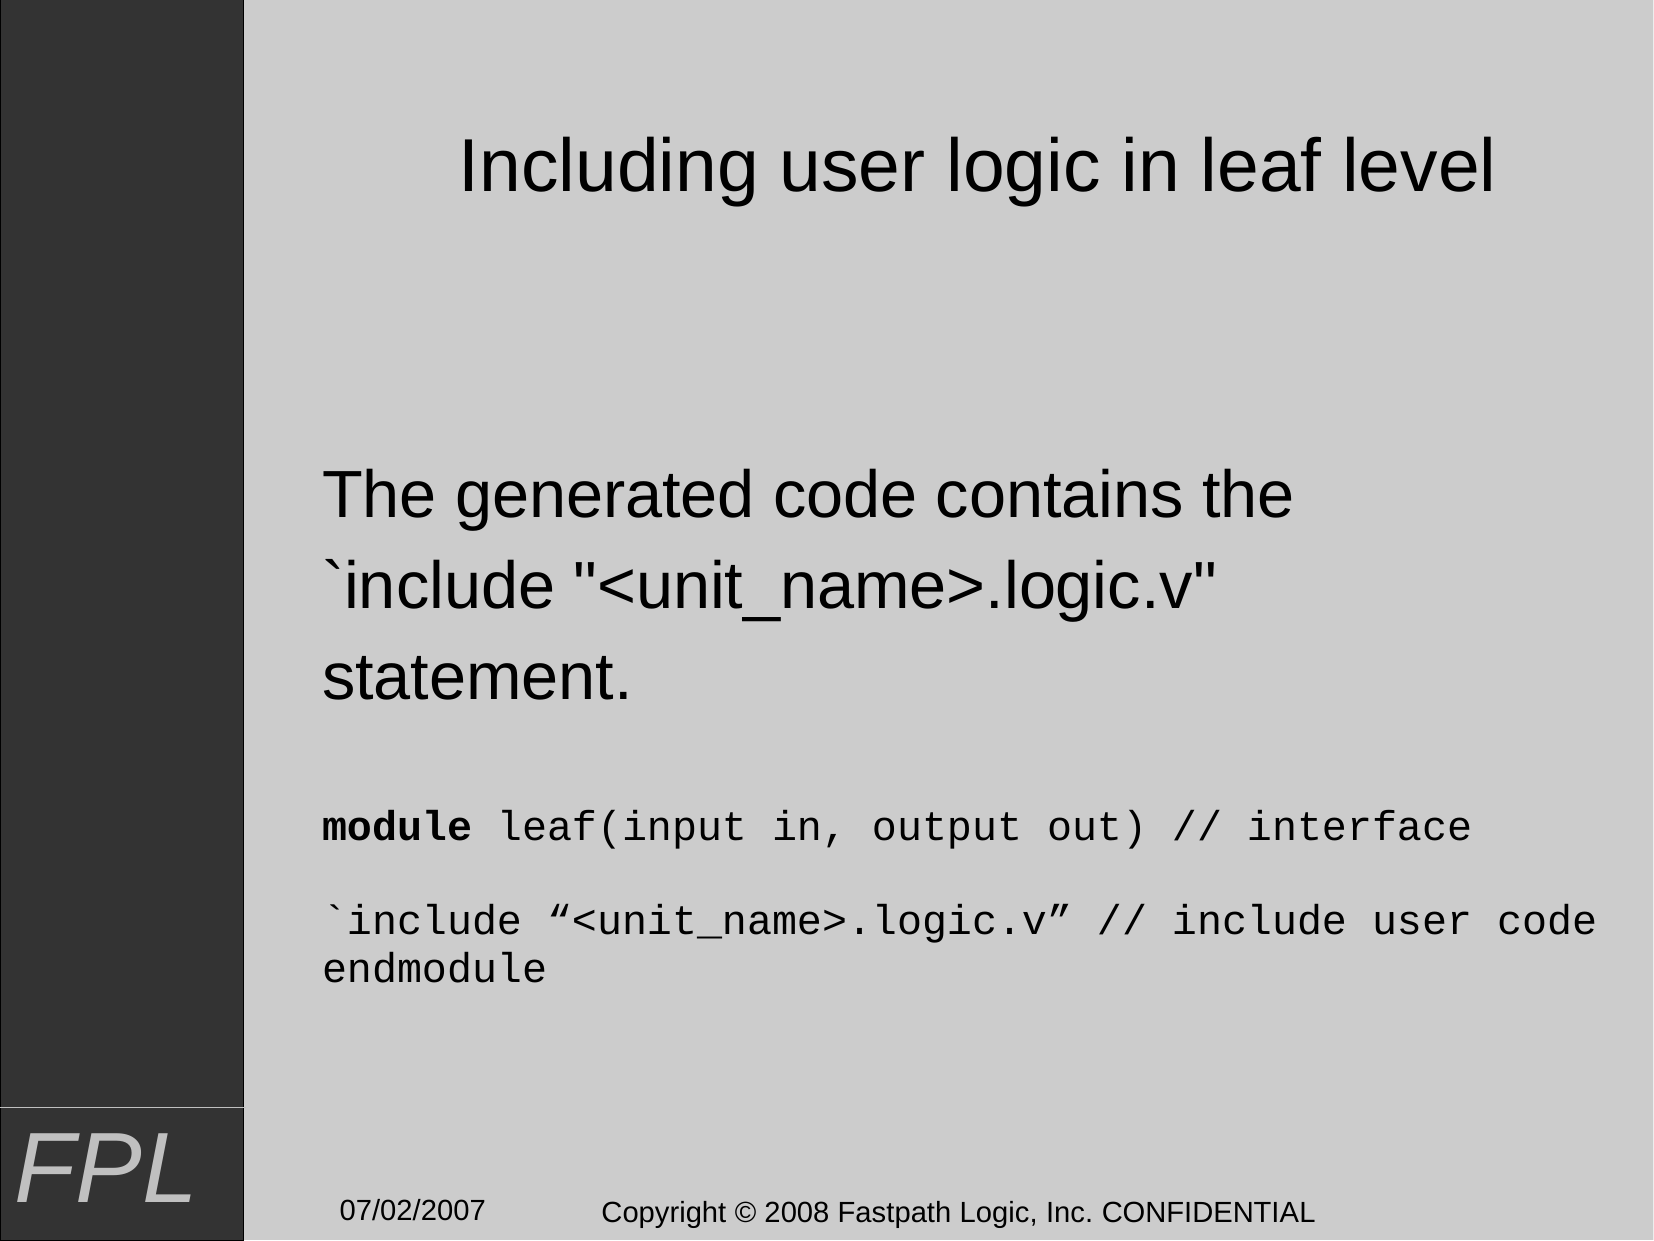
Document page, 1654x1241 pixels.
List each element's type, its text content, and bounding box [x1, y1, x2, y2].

title Including user logic in leaf level [426, 57, 1529, 272]
subtitle The generated code contains the `include "<unit_name>.logic.v" statement. module leaf(input in, output out) // interface `include “<unit_name>.logic.v” // include user code endmodule [322, 272, 1634, 1179]
